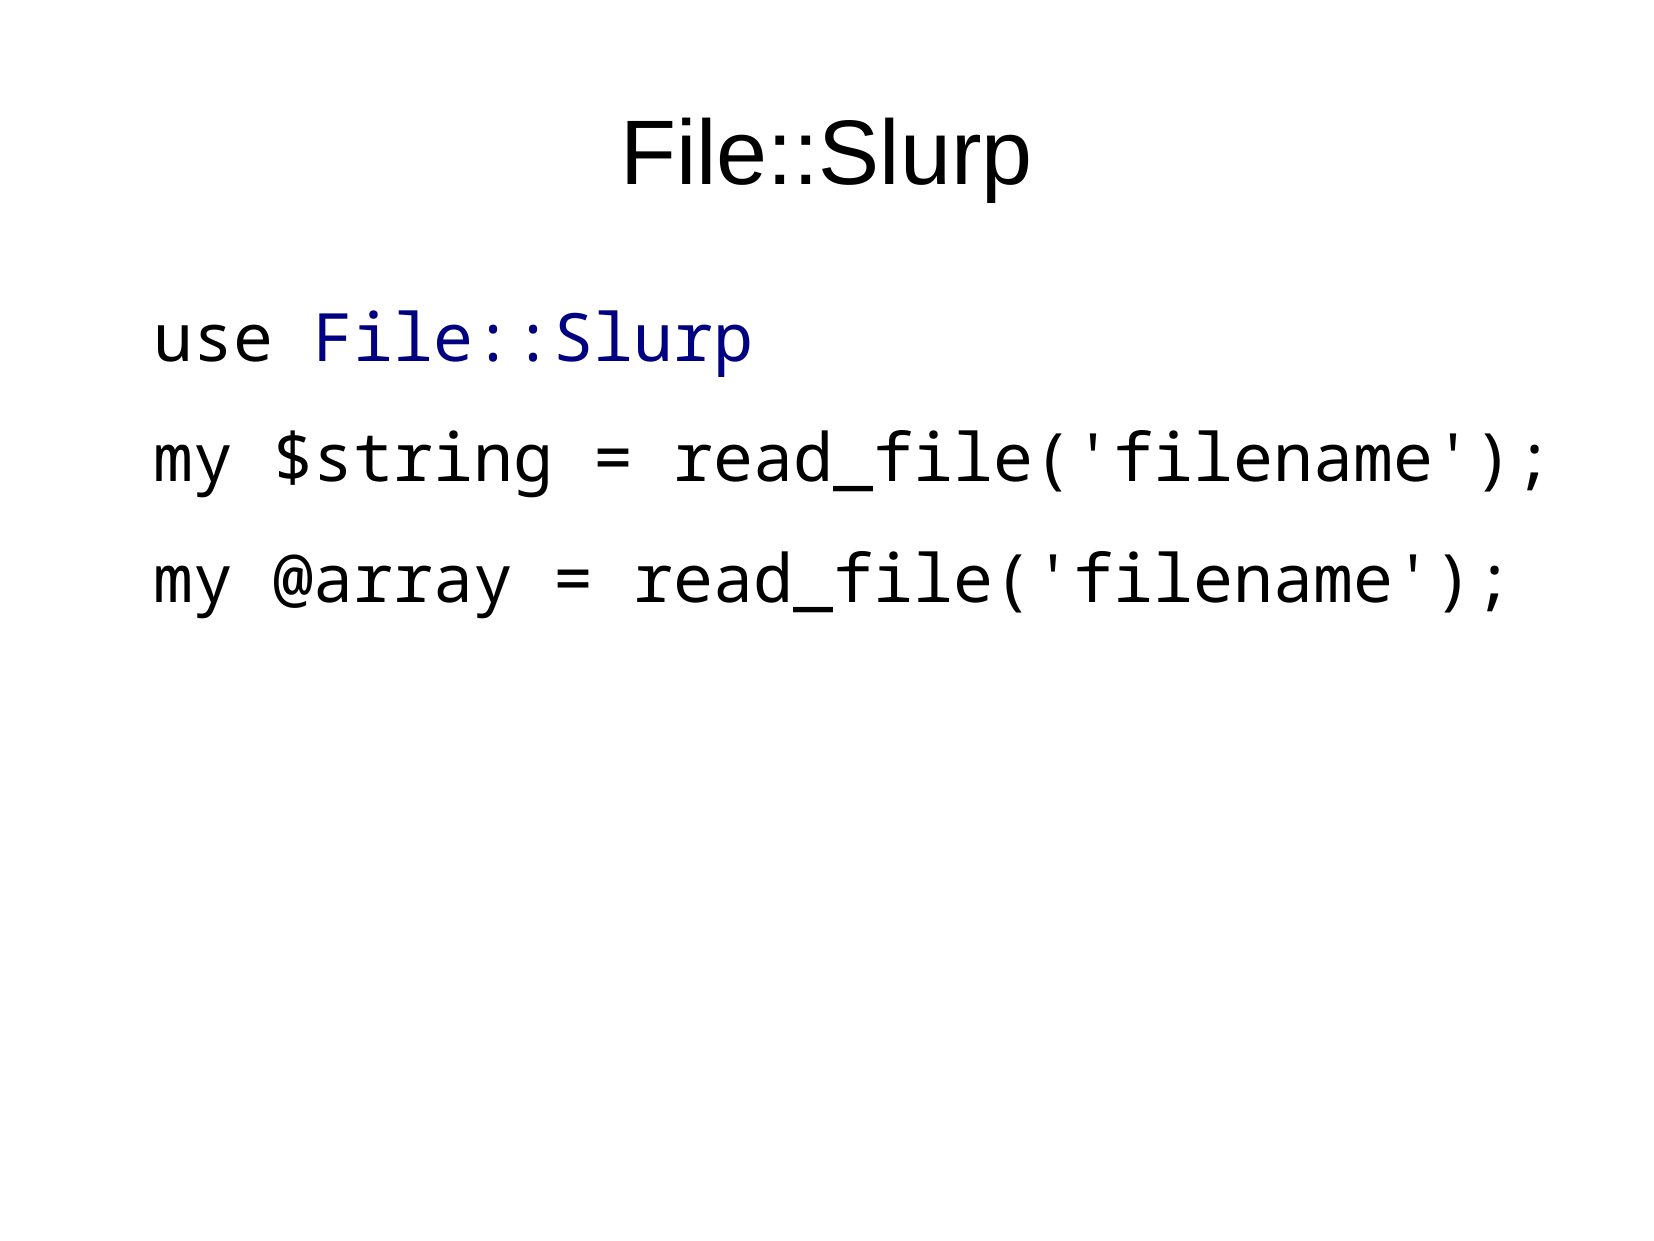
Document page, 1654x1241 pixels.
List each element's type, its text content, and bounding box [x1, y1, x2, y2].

list use File::Slurp my $string = read_file('filename'); my @array = read_file('filename'); [82, 290, 1571, 1010]
title File::Slurp [82, 49, 1571, 257]
